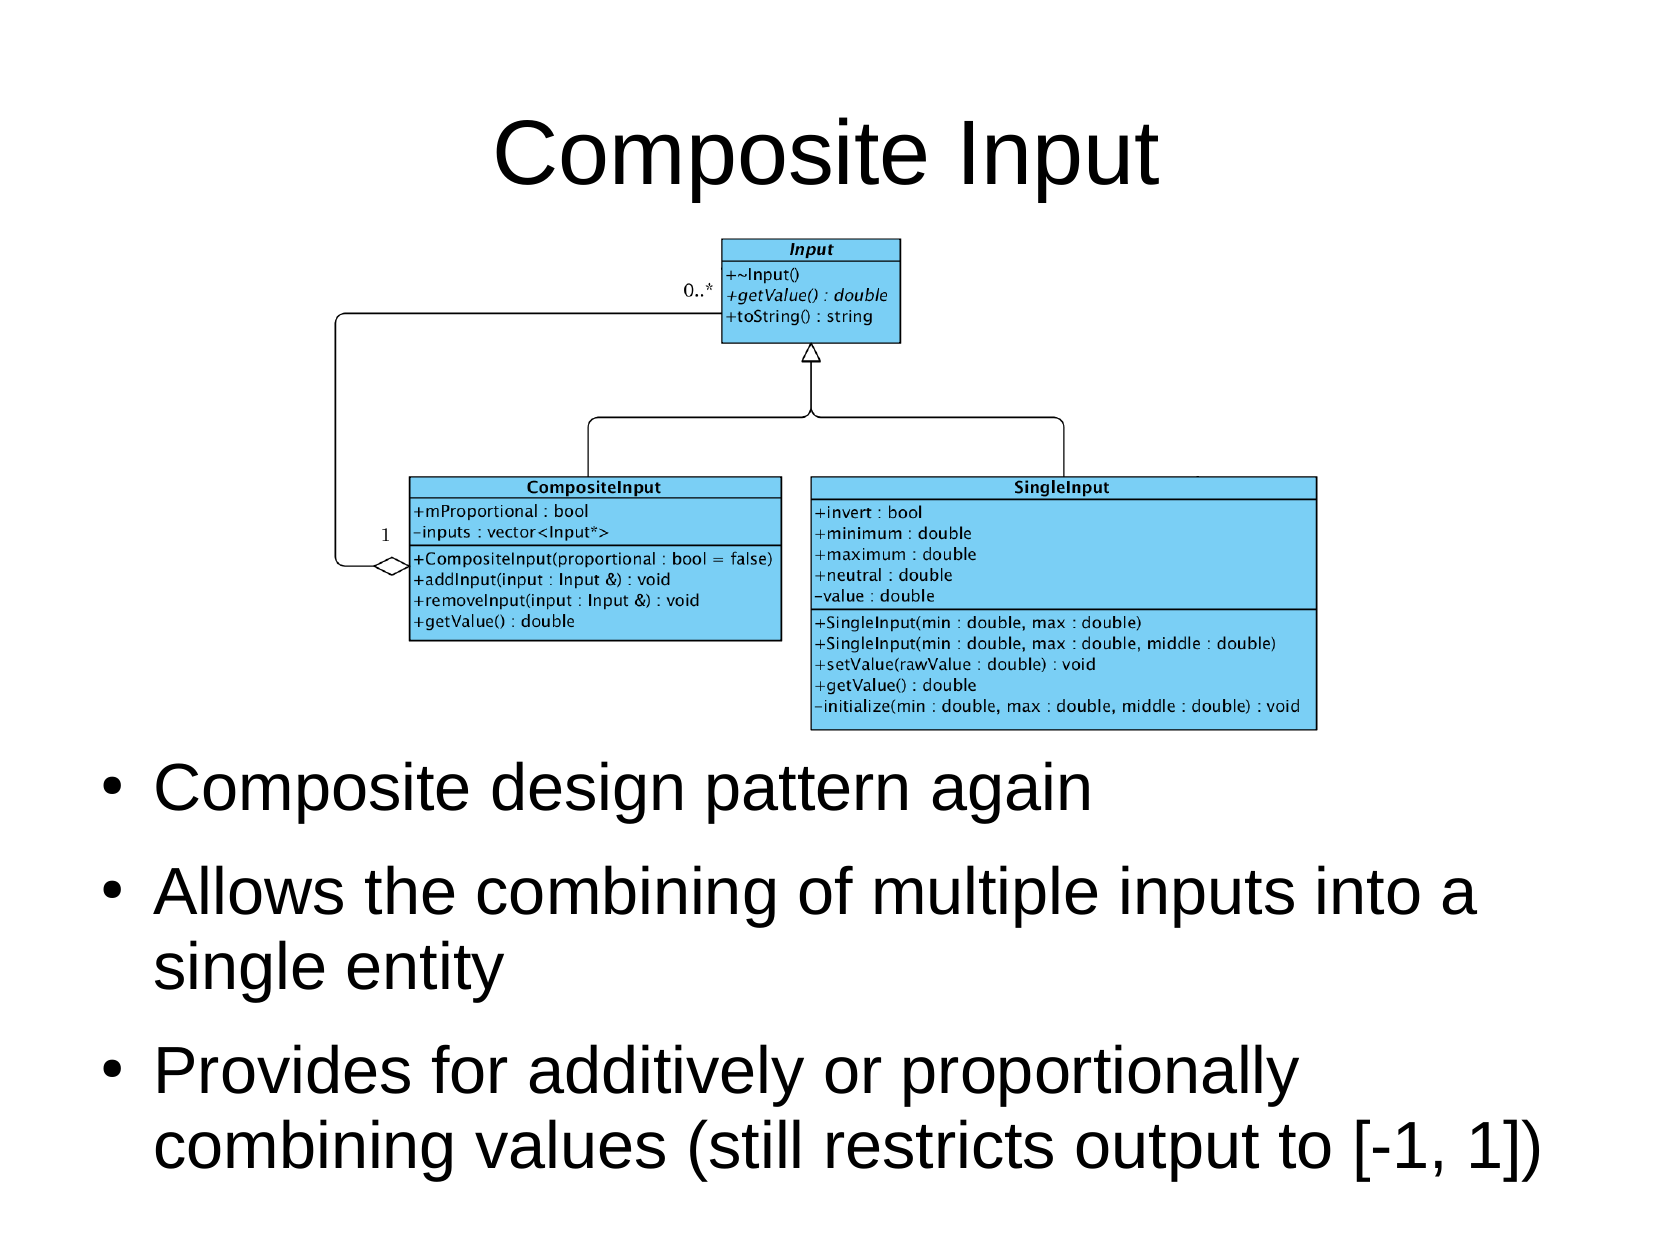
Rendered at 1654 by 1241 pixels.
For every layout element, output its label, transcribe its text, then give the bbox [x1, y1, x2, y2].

picture [316, 224, 1330, 751]
list Composite design pattern again Allows the combining of multiple inputs into a single entity Provides for additively or proportionally combining values (still restricts output to [-1, 1]) [82, 750, 1576, 1241]
title Composite Input [82, 49, 1571, 257]
